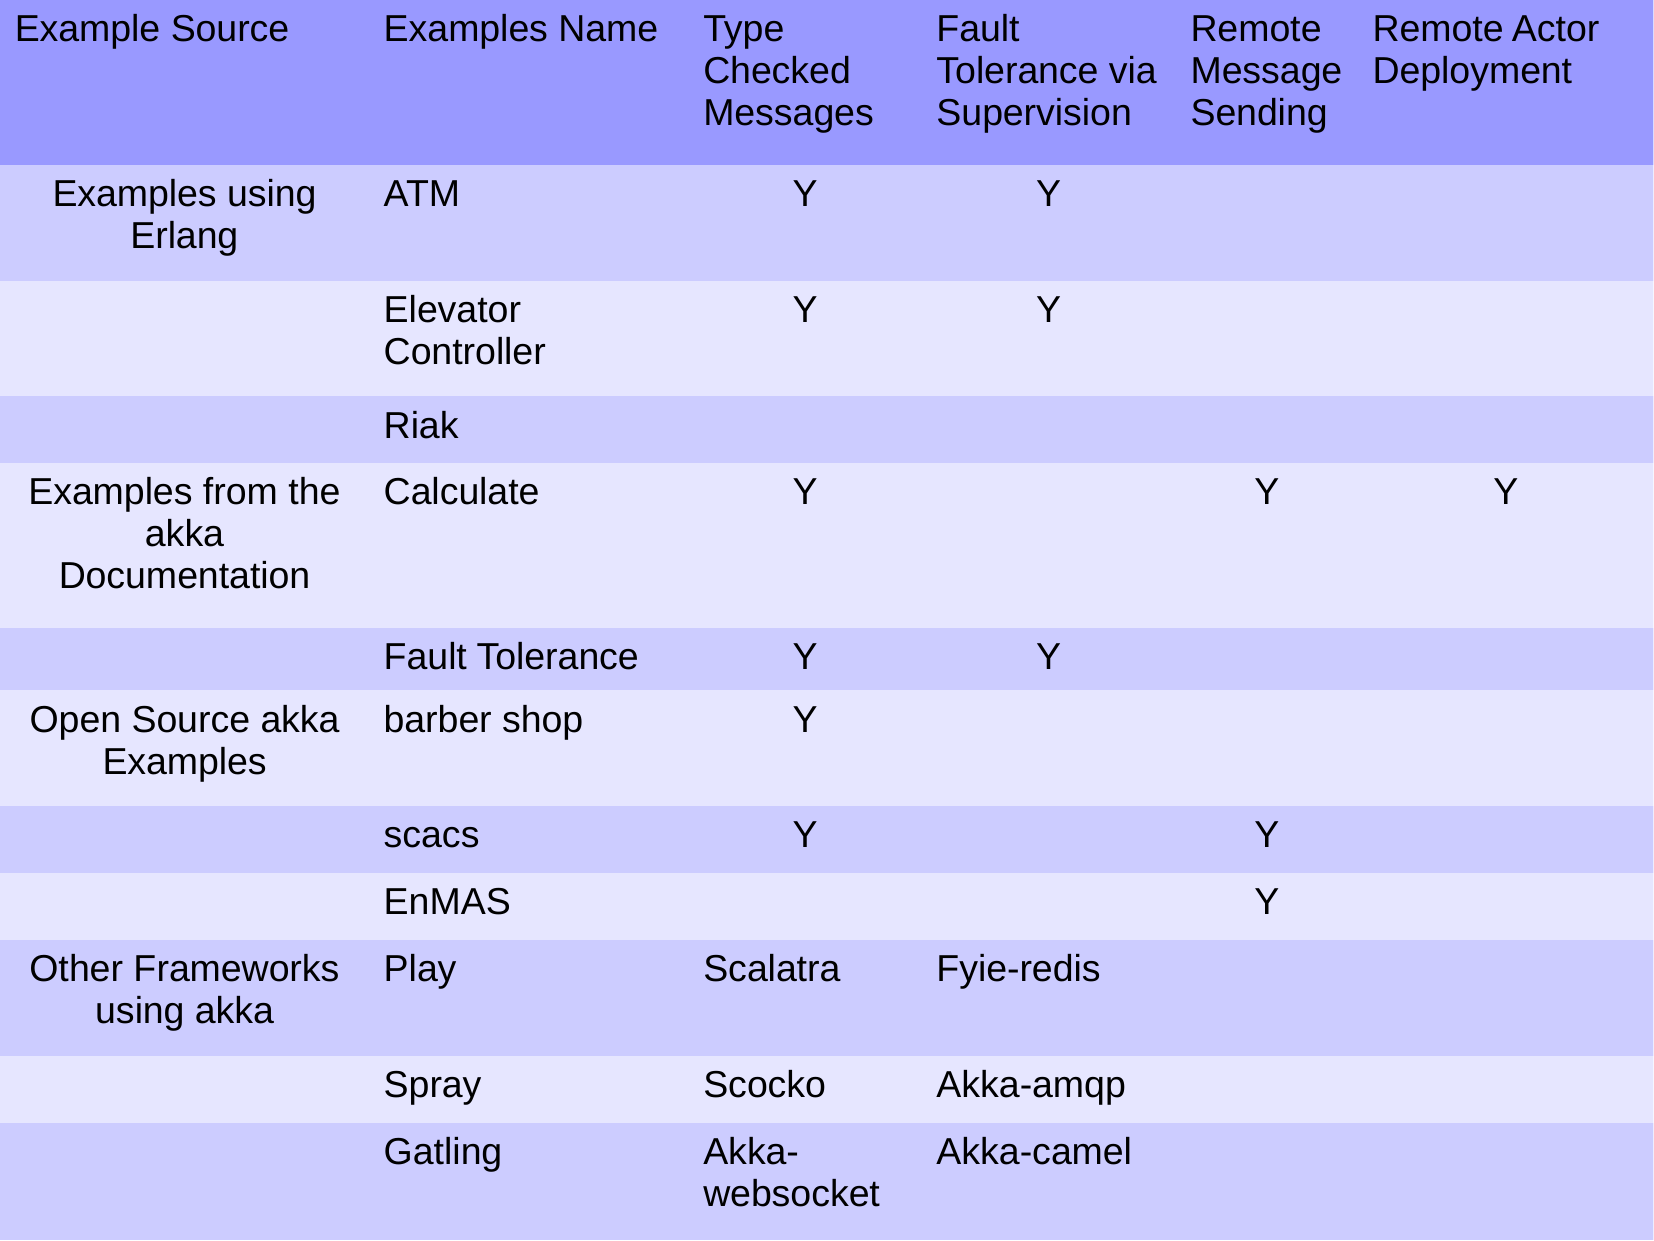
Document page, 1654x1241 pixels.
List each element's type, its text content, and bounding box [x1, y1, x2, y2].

table_cell Y [922, 281, 1176, 396]
table_cell [922, 396, 1176, 463]
table_cell Y [922, 165, 1176, 281]
table_cell Gatling [369, 1123, 689, 1240]
table_cell Fyie-redis [922, 940, 1176, 1056]
table_cell Y [1176, 873, 1358, 940]
table_cell Open Source akka Examples [0, 690, 369, 806]
table_cell Y [689, 806, 922, 873]
table_cell [1176, 281, 1358, 396]
table_cell EnMAS [369, 873, 689, 940]
table_cell [1176, 690, 1358, 806]
table_cell Y [689, 281, 922, 396]
table_cell [1358, 396, 1654, 463]
table_cell Elevator Controller [369, 281, 689, 396]
table_cell Other Frameworks using akka [0, 940, 369, 1056]
table_cell scacs [369, 806, 689, 873]
table_header Fault Tolerance via Supervision [922, 0, 1176, 165]
table_cell Y [922, 628, 1176, 690]
table_cell Examples from the akka Documentation [0, 463, 369, 628]
table_header Examples Name [369, 0, 689, 165]
table_cell [0, 873, 369, 940]
table_cell [1176, 1056, 1358, 1123]
table_cell Examples using Erlang [0, 165, 369, 281]
table_cell [1176, 396, 1358, 463]
table_cell [0, 1056, 369, 1123]
table_cell [689, 396, 922, 463]
table_cell [1358, 1056, 1654, 1123]
table_cell [922, 806, 1176, 873]
table_cell [1176, 940, 1358, 1056]
table_cell [0, 281, 369, 396]
table_cell [1358, 1123, 1654, 1240]
table_cell Calculate [369, 463, 689, 628]
table_cell [1358, 628, 1654, 690]
table_cell [1358, 281, 1654, 396]
table_cell [0, 396, 369, 463]
table_header Remote Actor Deployment [1358, 0, 1654, 165]
table_cell [1176, 1123, 1358, 1240]
table_cell Play [369, 940, 689, 1056]
table_cell [1358, 940, 1654, 1056]
table_cell Akka-amqp [922, 1056, 1176, 1123]
table_cell Y [689, 165, 922, 281]
table_cell [922, 873, 1176, 940]
table_cell Spray [369, 1056, 689, 1123]
table_cell Scocko [689, 1056, 922, 1123]
table_cell Y [1358, 463, 1654, 628]
table_cell [0, 628, 369, 690]
table_cell Y [689, 690, 922, 806]
table_cell Riak [369, 396, 689, 463]
table_cell Y [1176, 463, 1358, 628]
table_header Remote Message Sending [1176, 0, 1358, 165]
table_cell barber shop [369, 690, 689, 806]
table_cell Fault Tolerance [369, 628, 689, 690]
table_cell ATM [369, 165, 689, 281]
table_cell [1358, 873, 1654, 940]
table_cell [1176, 628, 1358, 690]
table_cell Scalatra [689, 940, 922, 1056]
table_cell [0, 1123, 369, 1240]
table_cell Y [1176, 806, 1358, 873]
table_cell [922, 690, 1176, 806]
table_header Example Source [0, 0, 369, 165]
table_header Type Checked Messages [689, 0, 922, 165]
table_cell [1358, 165, 1654, 281]
table_cell [922, 463, 1176, 628]
table_cell Akka-websocket [689, 1123, 922, 1240]
table_cell [689, 873, 922, 940]
table_cell [1176, 165, 1358, 281]
table_cell Y [689, 628, 922, 690]
table_cell [1358, 690, 1654, 806]
table_cell Akka-camel [922, 1123, 1176, 1240]
table_cell Y [689, 463, 922, 628]
table_cell [1358, 806, 1654, 873]
table_cell [0, 806, 369, 873]
